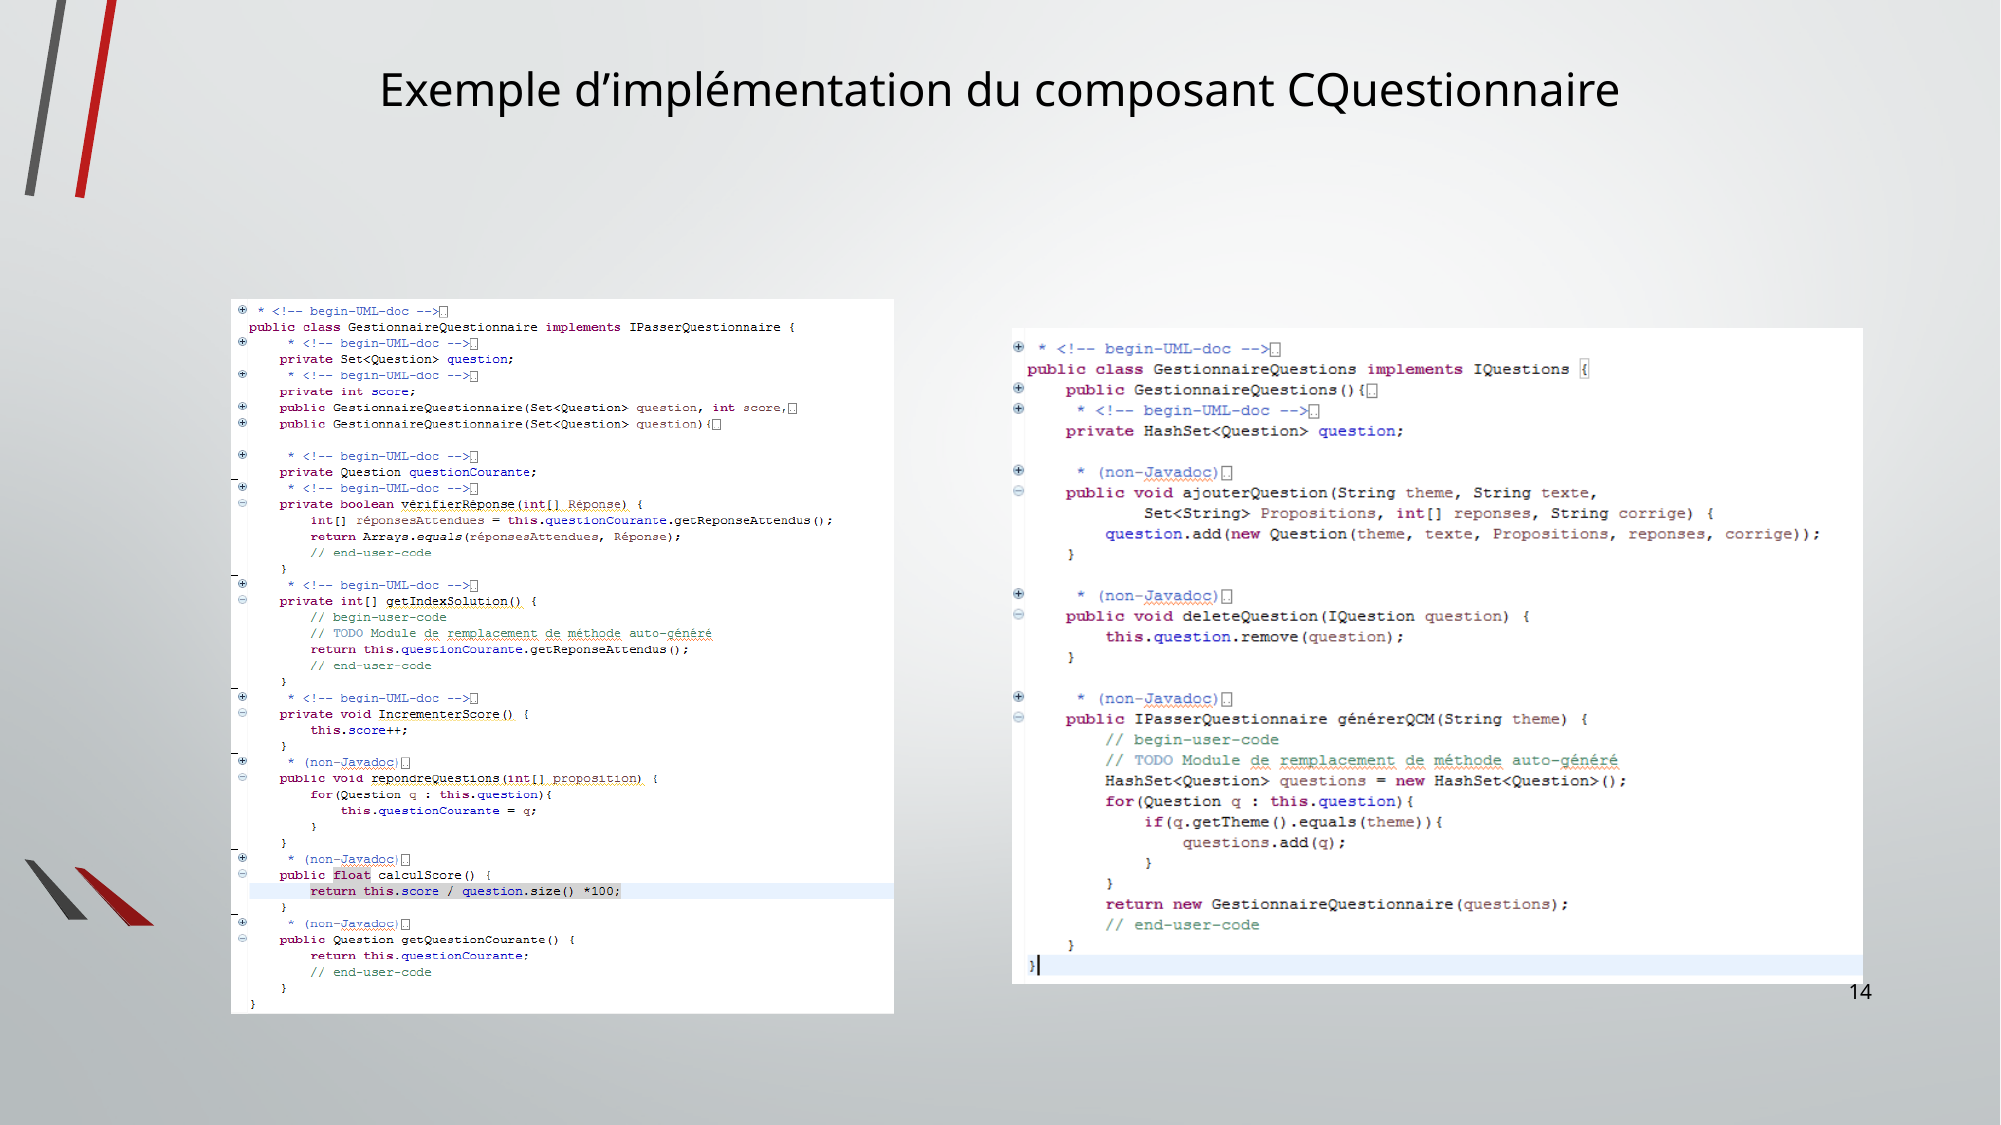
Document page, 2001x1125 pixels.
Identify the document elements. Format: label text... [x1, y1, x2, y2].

title Exemple d’implémentation du composant CQuestionnaire [137, 59, 1863, 278]
picture [0, 0, 2001, 1125]
